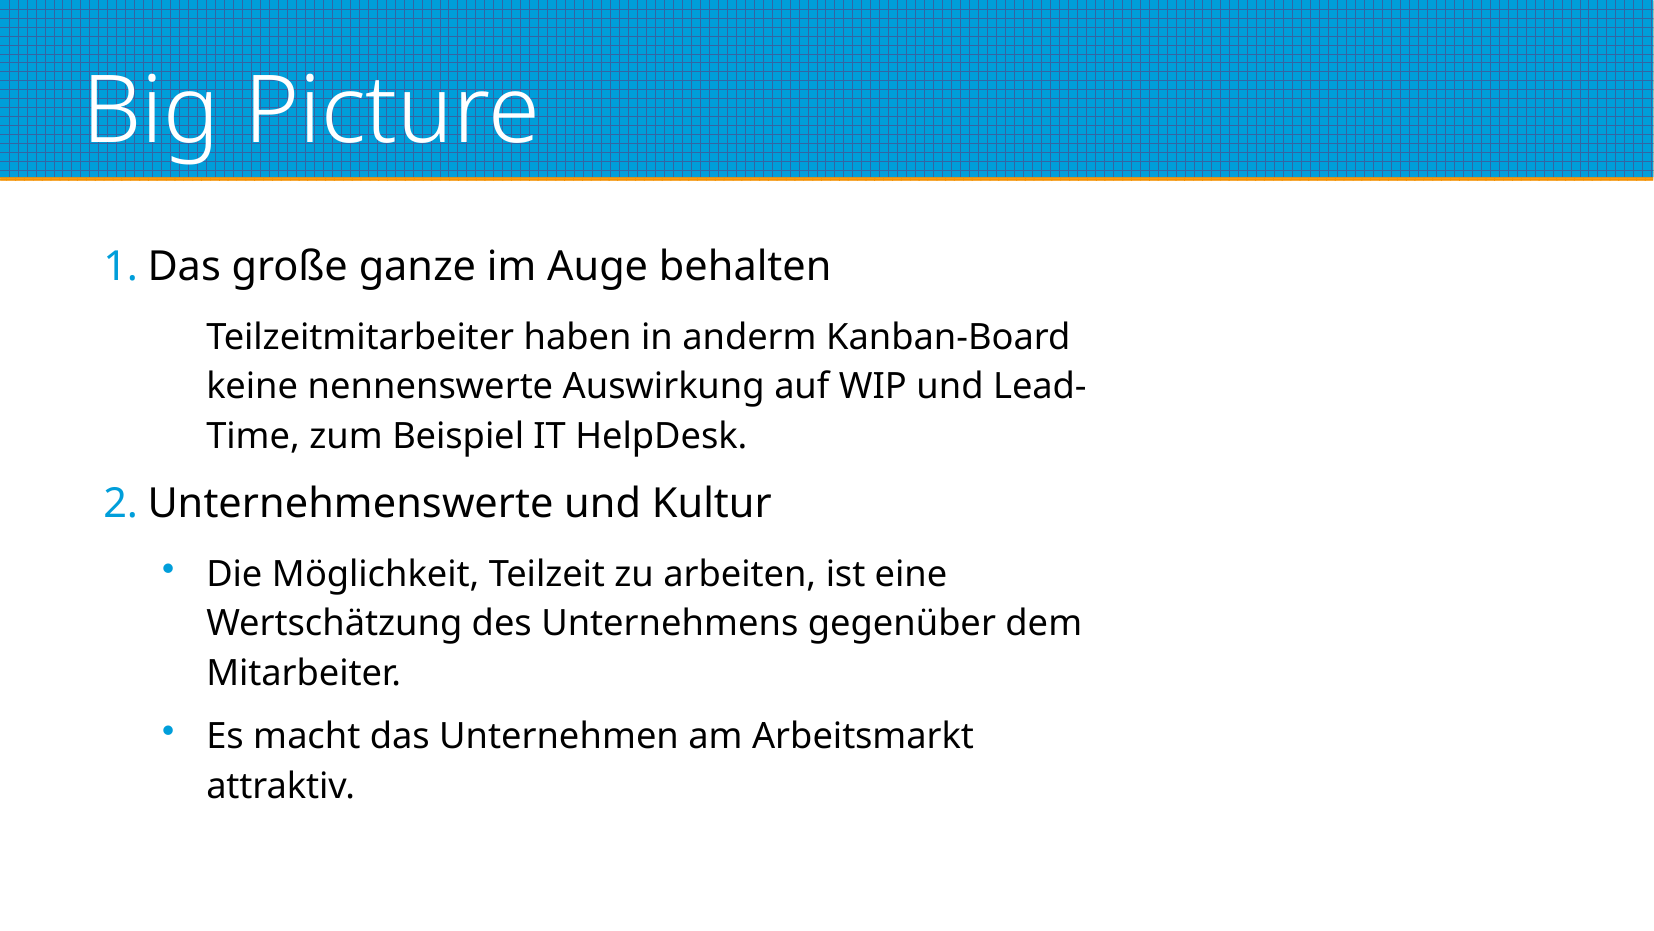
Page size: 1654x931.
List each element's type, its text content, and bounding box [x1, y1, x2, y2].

list Das große ganze im Auge behalten Teilzeitmitarbeiter haben in anderm Kanban-Board keine nennenswerte Auswirkung auf WIP und Lead-Time, zum Beispiel IT HelpDesk. Unternehmenswerte und Kultur Die Möglichkeit, Teilzeit zu arbeiten, ist eine Wertschätzung des Unternehmens gegenüber dem Mitarbeiter. Es macht das Unternehmen am Arbeitsmarkt attraktiv. [88, 236, 1093, 811]
title Big Picture [82, 14, 1571, 171]
